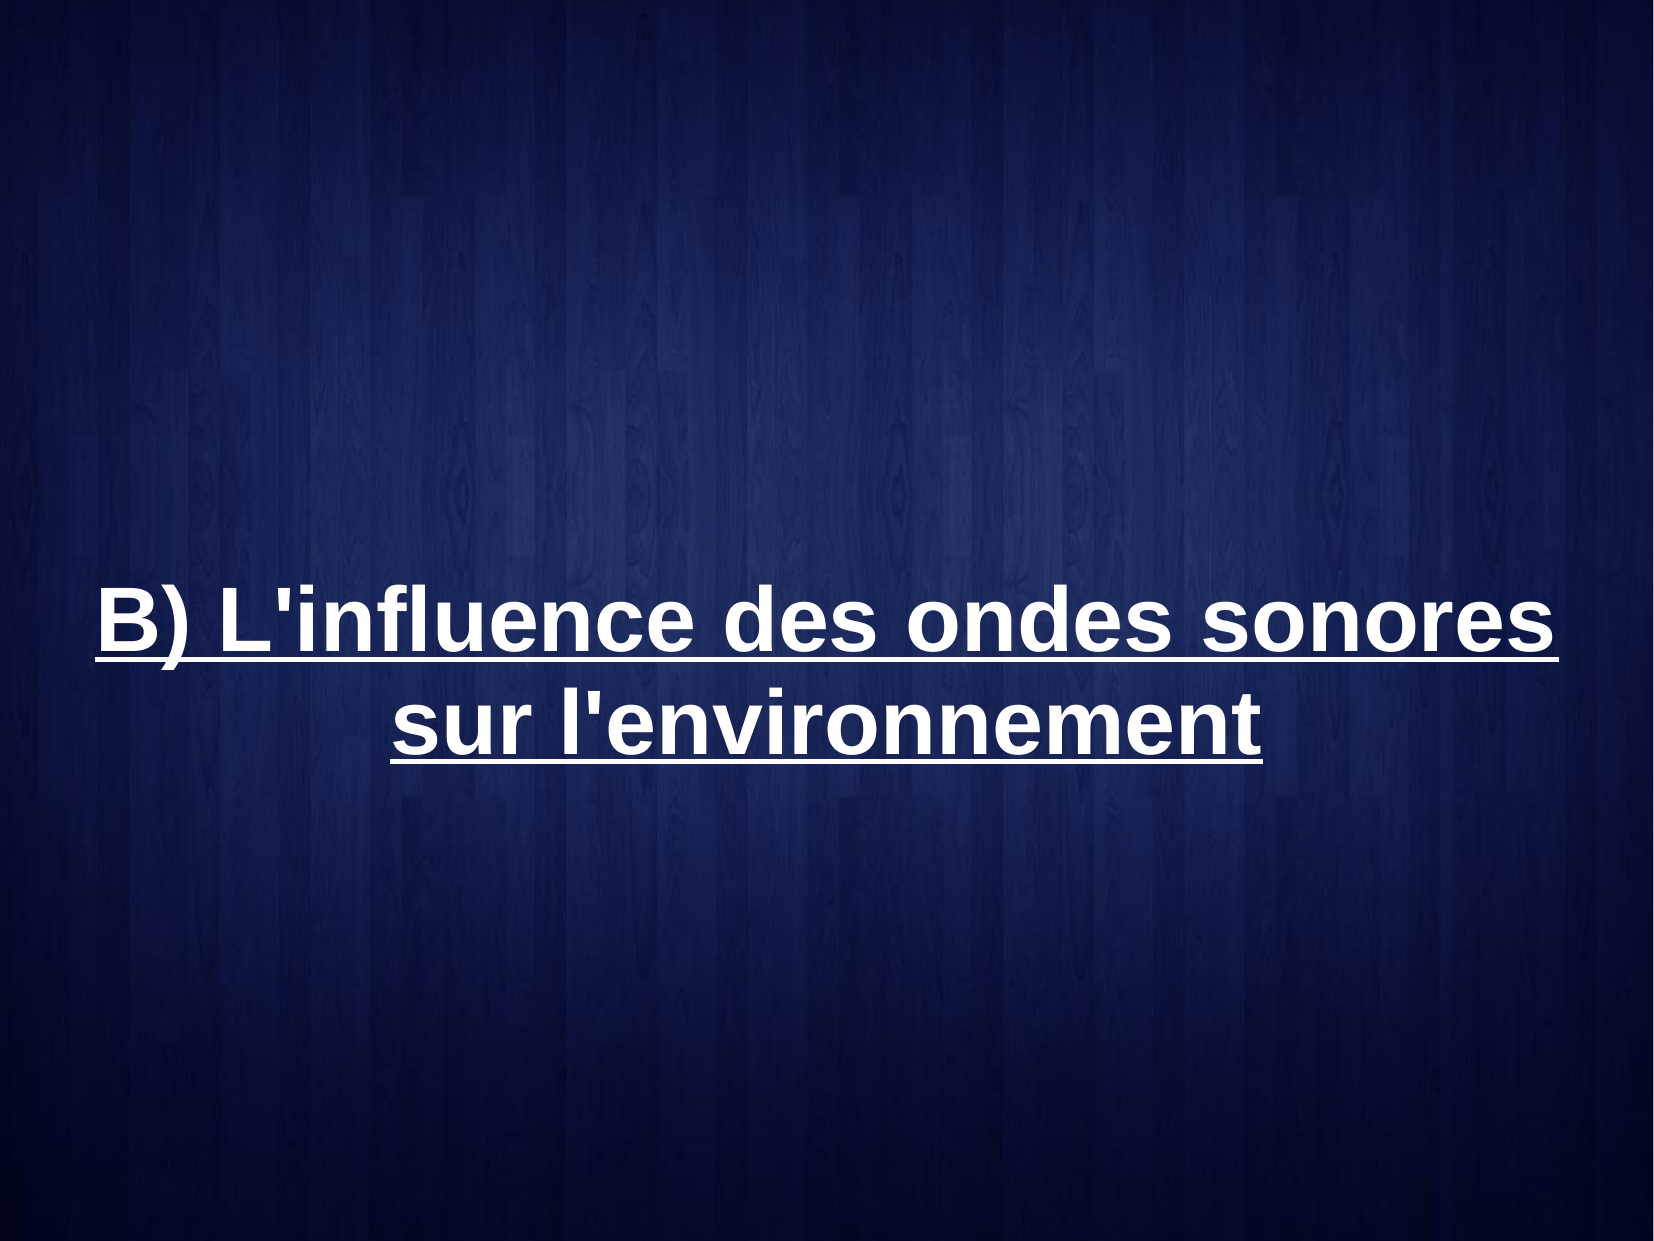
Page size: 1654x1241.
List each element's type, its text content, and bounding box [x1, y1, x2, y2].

title B) L'influence des ondes sonores sur l'environnement [82, 466, 1571, 774]
picture [0, 0, 1654, 1241]
